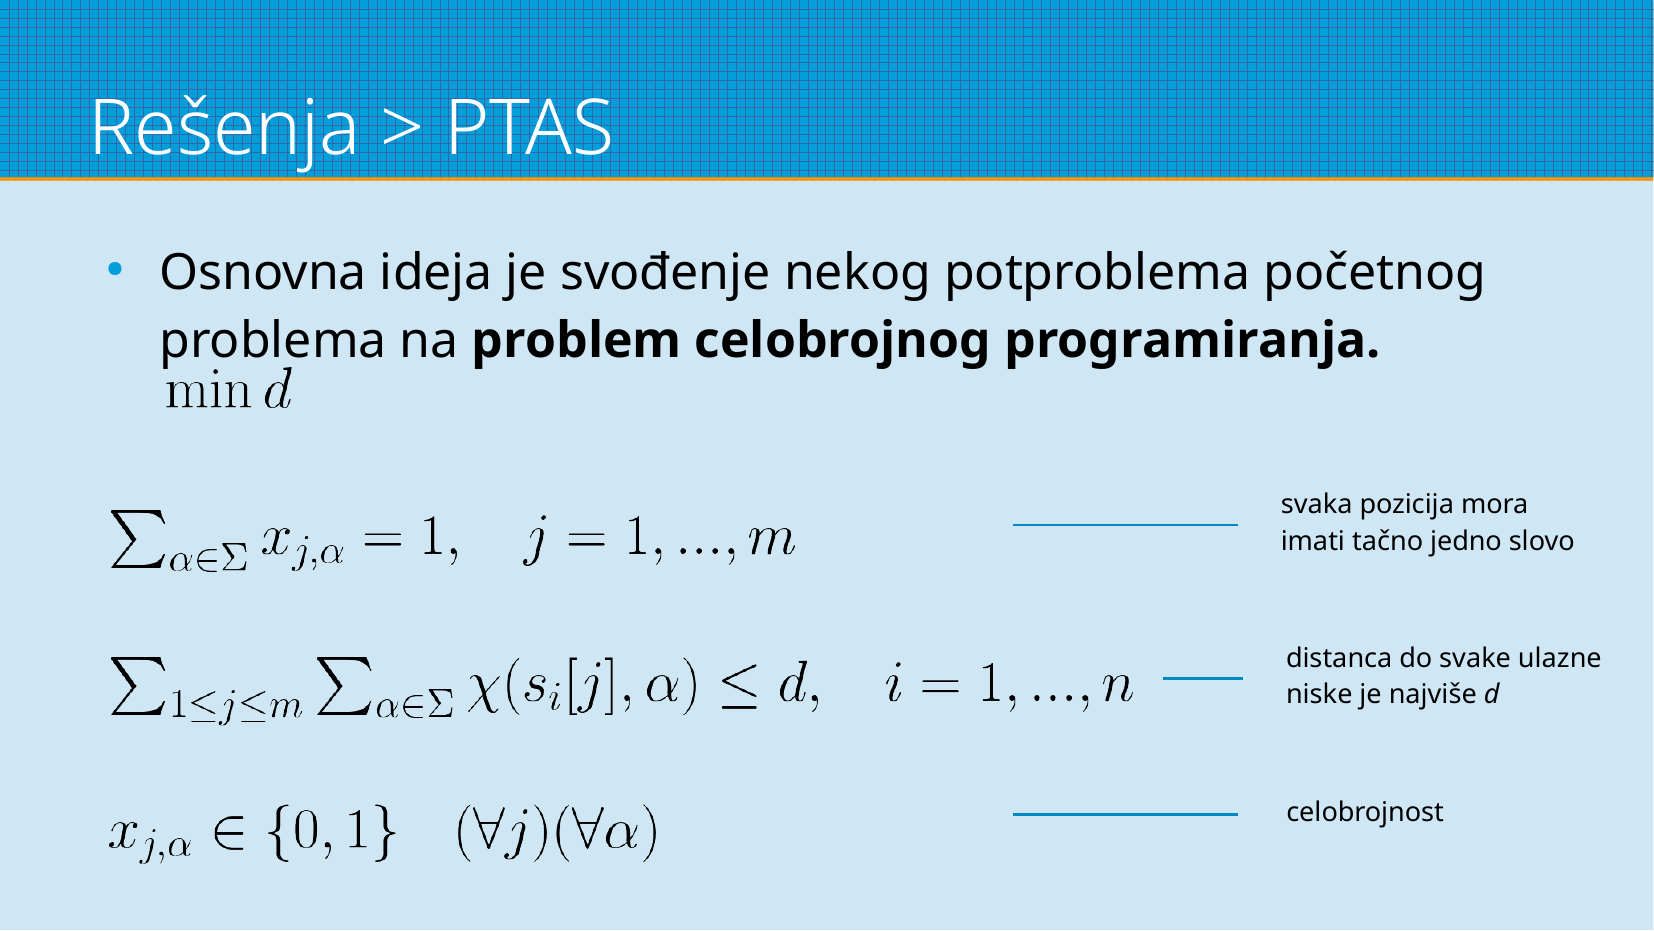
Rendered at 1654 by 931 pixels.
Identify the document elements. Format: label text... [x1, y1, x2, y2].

text_box svaka pozicija mora imati tačno jedno slovo [1275, 481, 1551, 562]
text_box celobrojnost [1280, 788, 1435, 834]
title Rešenja > PTAS [88, 14, 1565, 178]
text_box distanca do svake ulazne niske je najviše d [1280, 635, 1572, 715]
picture [109, 367, 1133, 864]
list Osnovna ideja je svođenje nekog potproblema početnog problema na problem celobrojnog programiranja. [88, 236, 1565, 376]
